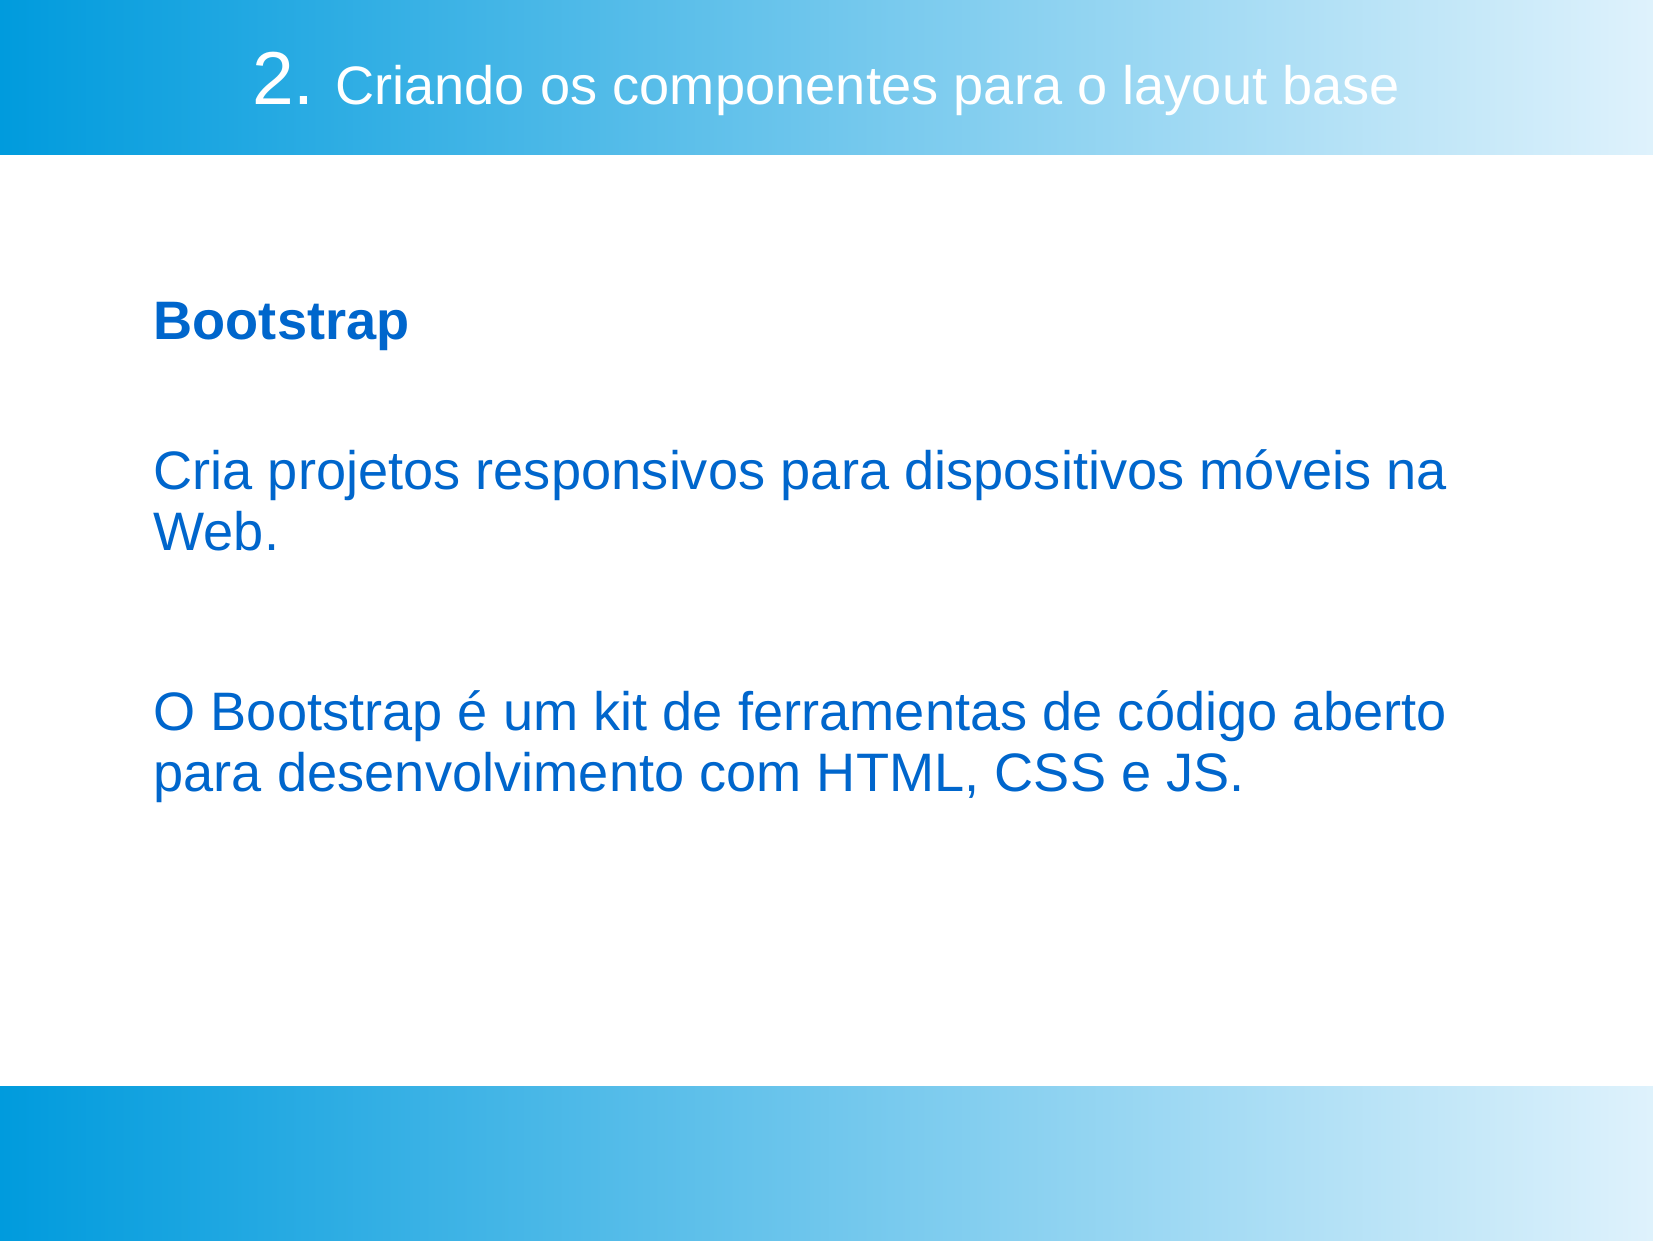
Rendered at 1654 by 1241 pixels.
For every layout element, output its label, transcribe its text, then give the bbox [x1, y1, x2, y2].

list Bootstrap Cria projetos responsivos para dispositivos móveis na Web. O Bootstrap é um kit de ferramentas de código aberto para desenvolvimento com HTML, CSS e JS. [82, 290, 1571, 1010]
title 2. Criando os componentes para o layout base [82, 25, 1571, 131]
